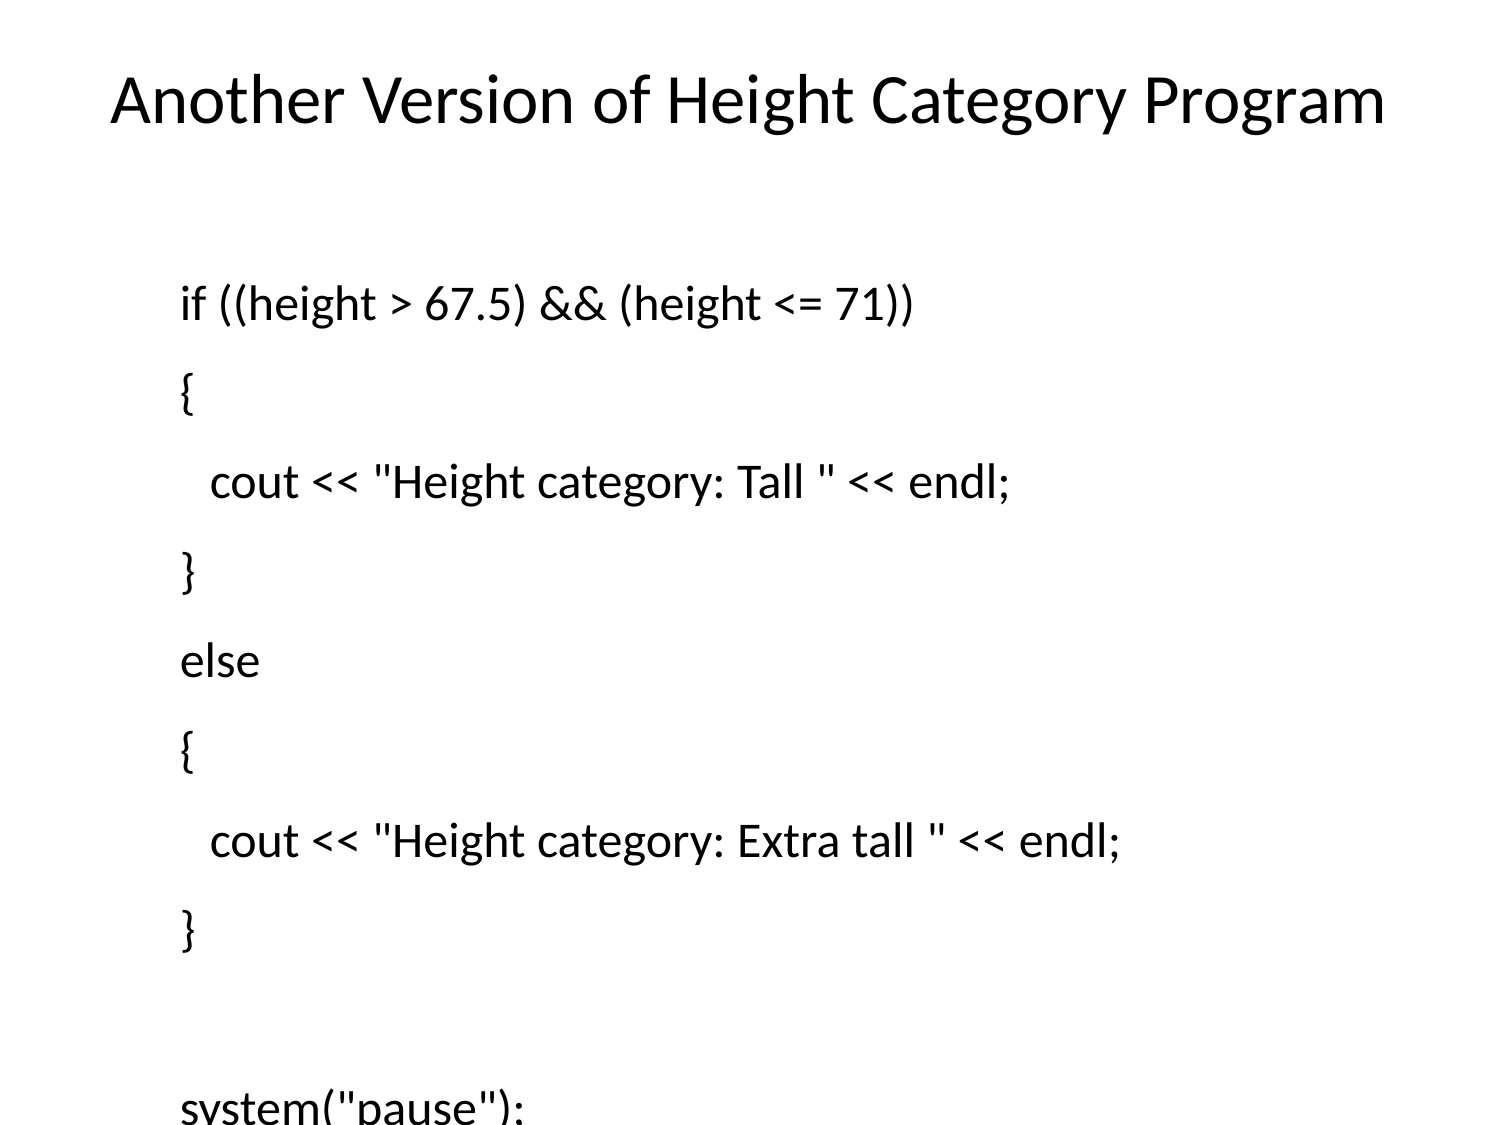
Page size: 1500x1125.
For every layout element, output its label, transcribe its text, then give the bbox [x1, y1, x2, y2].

list if ((height > 67.5) && (height <= 71)) { cout << "Height category: Tall " << endl; } else { cout << "Height category: Extra tall " << endl; } system("pause"); return 0; } [75, 262, 1450, 1025]
title Another Version of Height Category Program [75, 45, 1425, 233]
